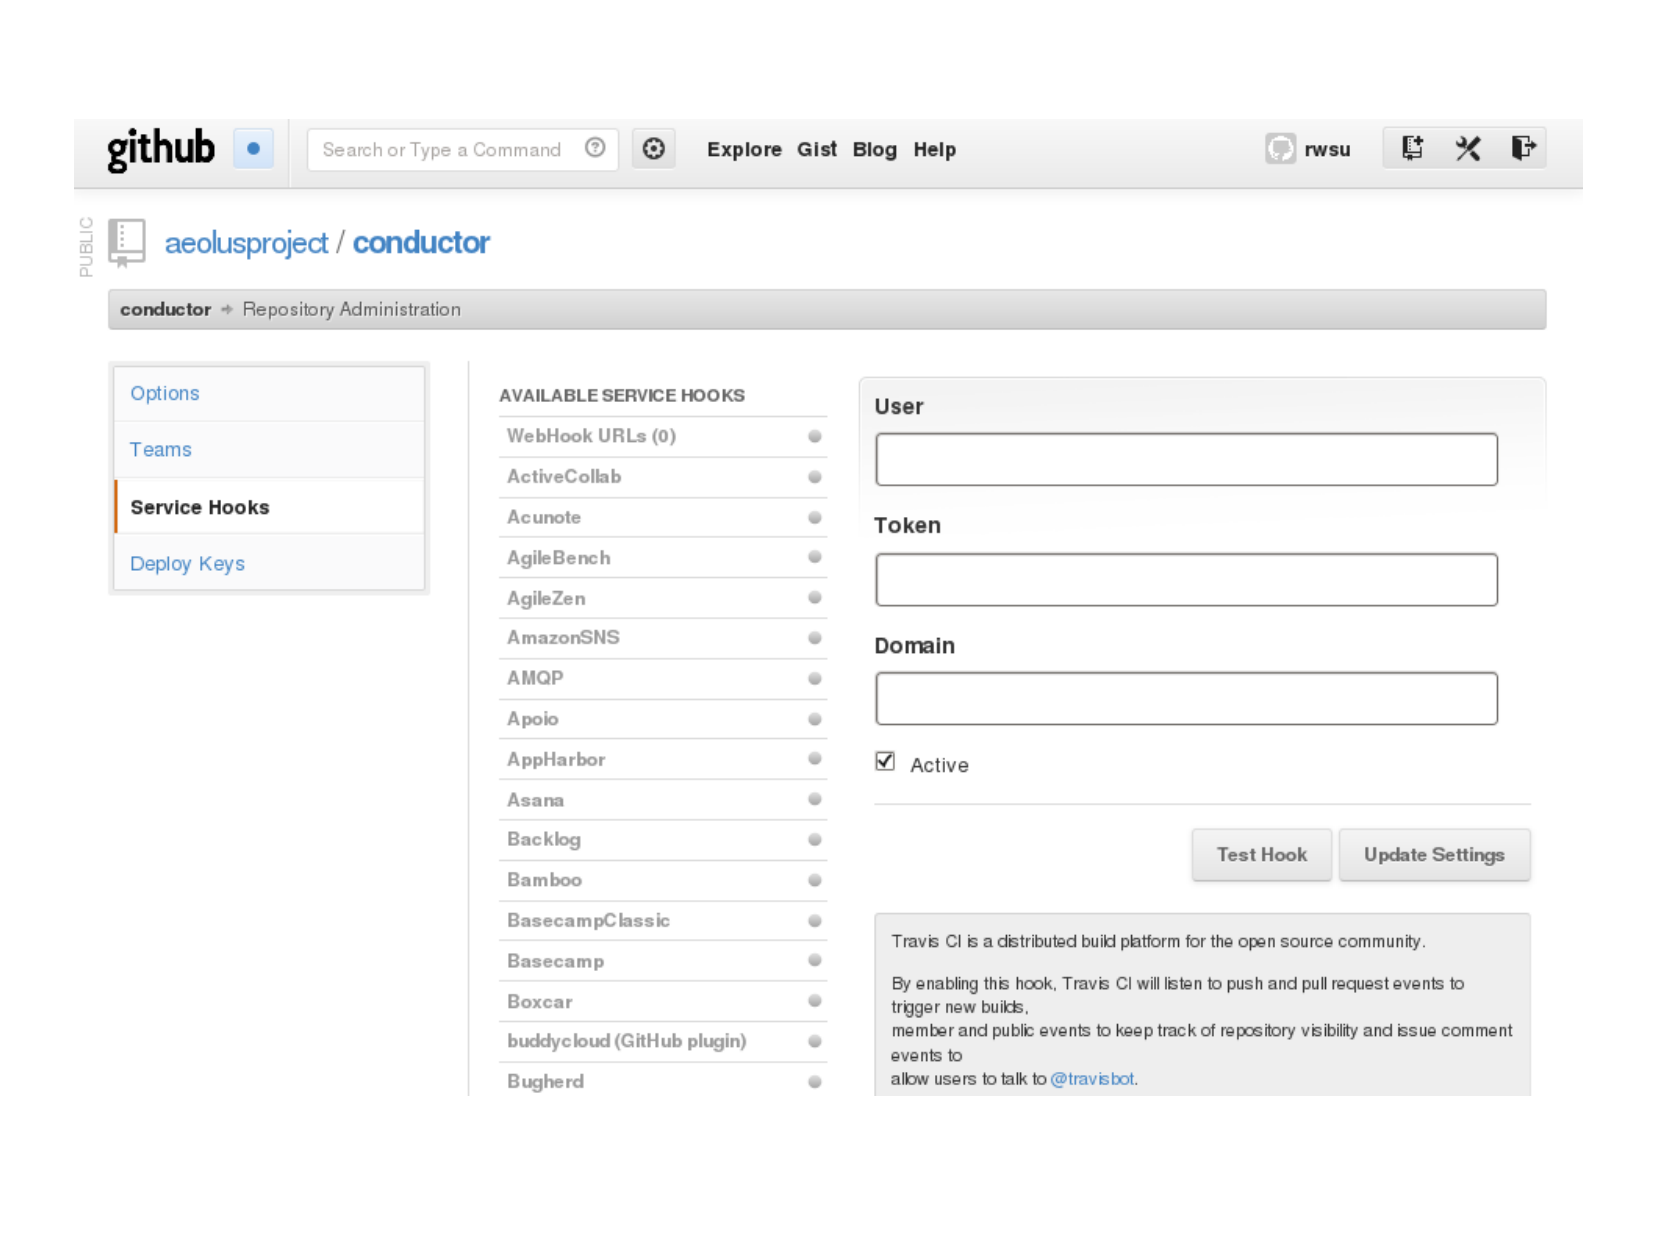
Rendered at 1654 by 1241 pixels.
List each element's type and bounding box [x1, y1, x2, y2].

picture [74, 119, 1583, 1096]
